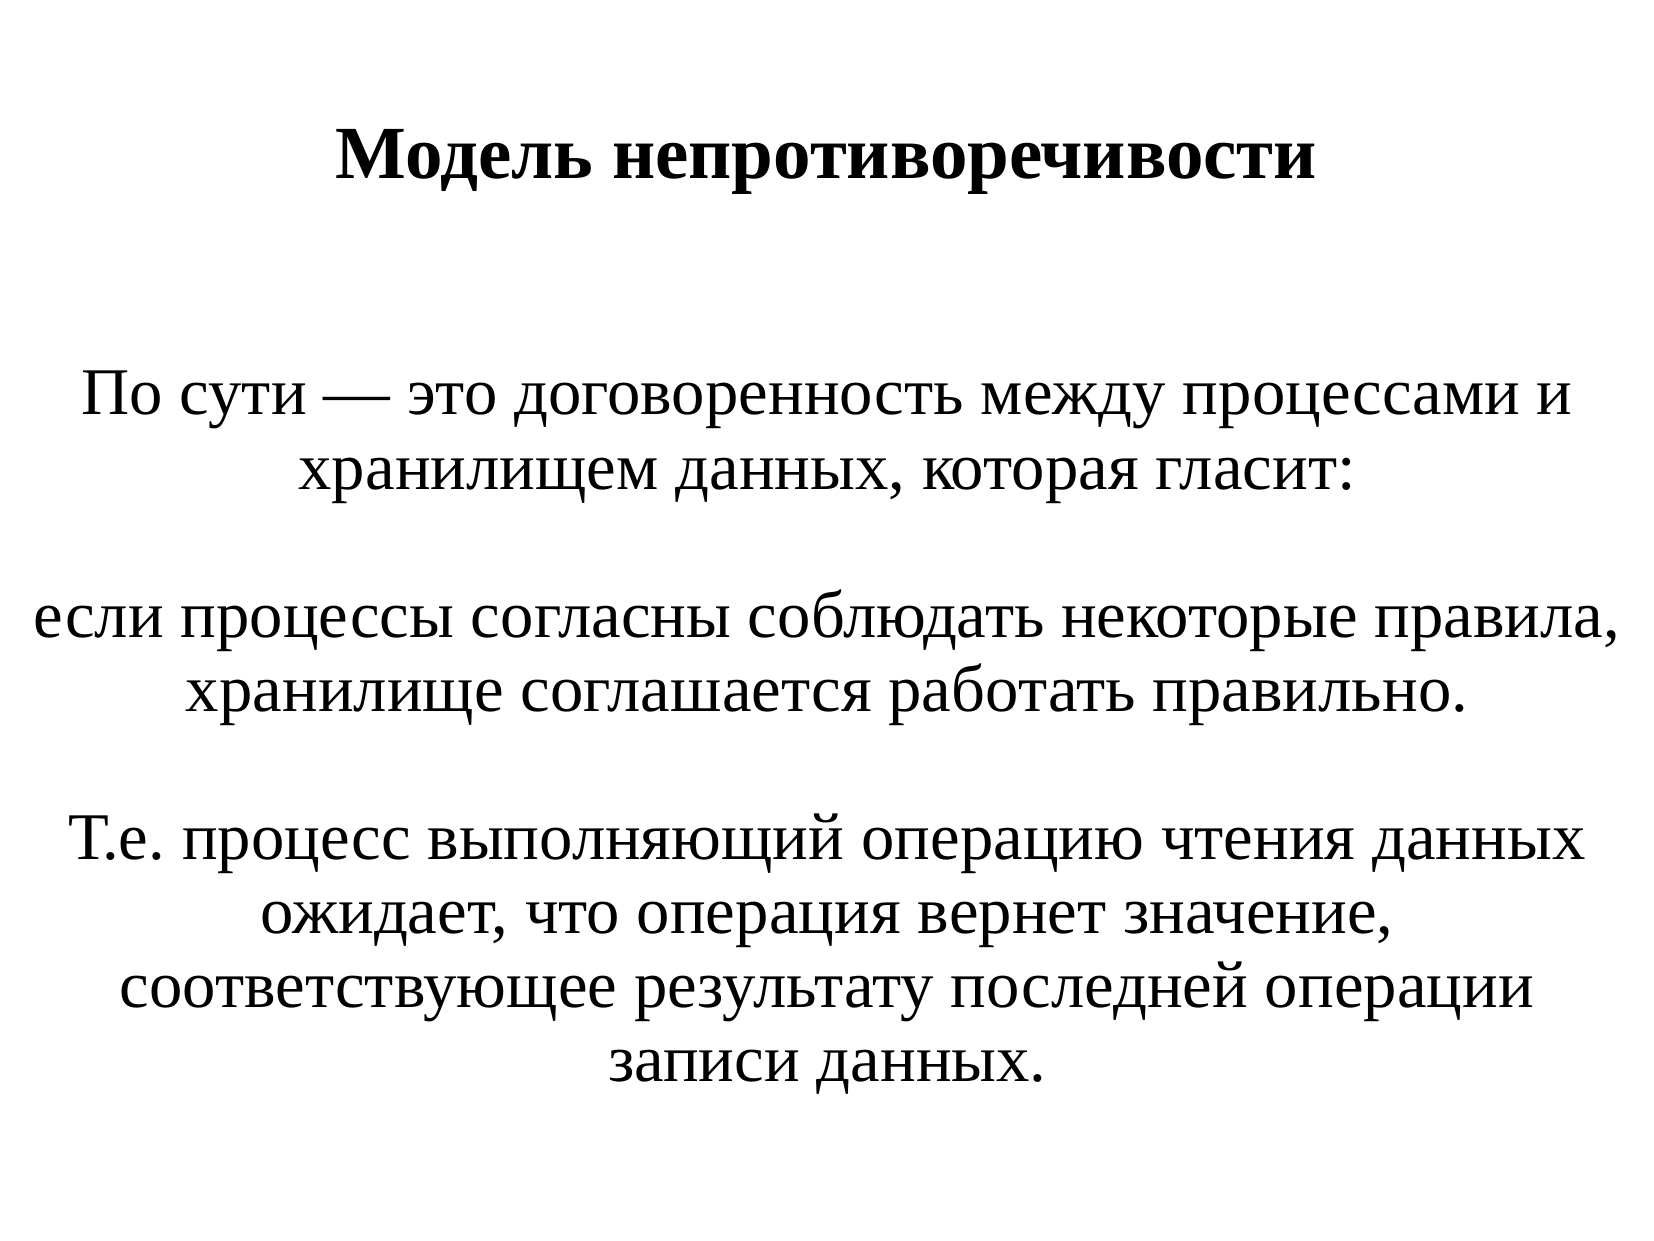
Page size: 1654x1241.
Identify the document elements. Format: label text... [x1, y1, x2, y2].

text_box По сути — это договоренность между процессами и хранилищем данных, которая гласит: если процессы согласны соблюдать некоторые правила, хранилище соглашается работать правильно. Т.е. процесс выполняющий операцию чтения данных ожидает, что операция вернет значение, соответствующее результату последней операции записи данных. [30, 236, 1626, 1215]
title Модель непротиворечивости [82, 49, 1571, 236]
